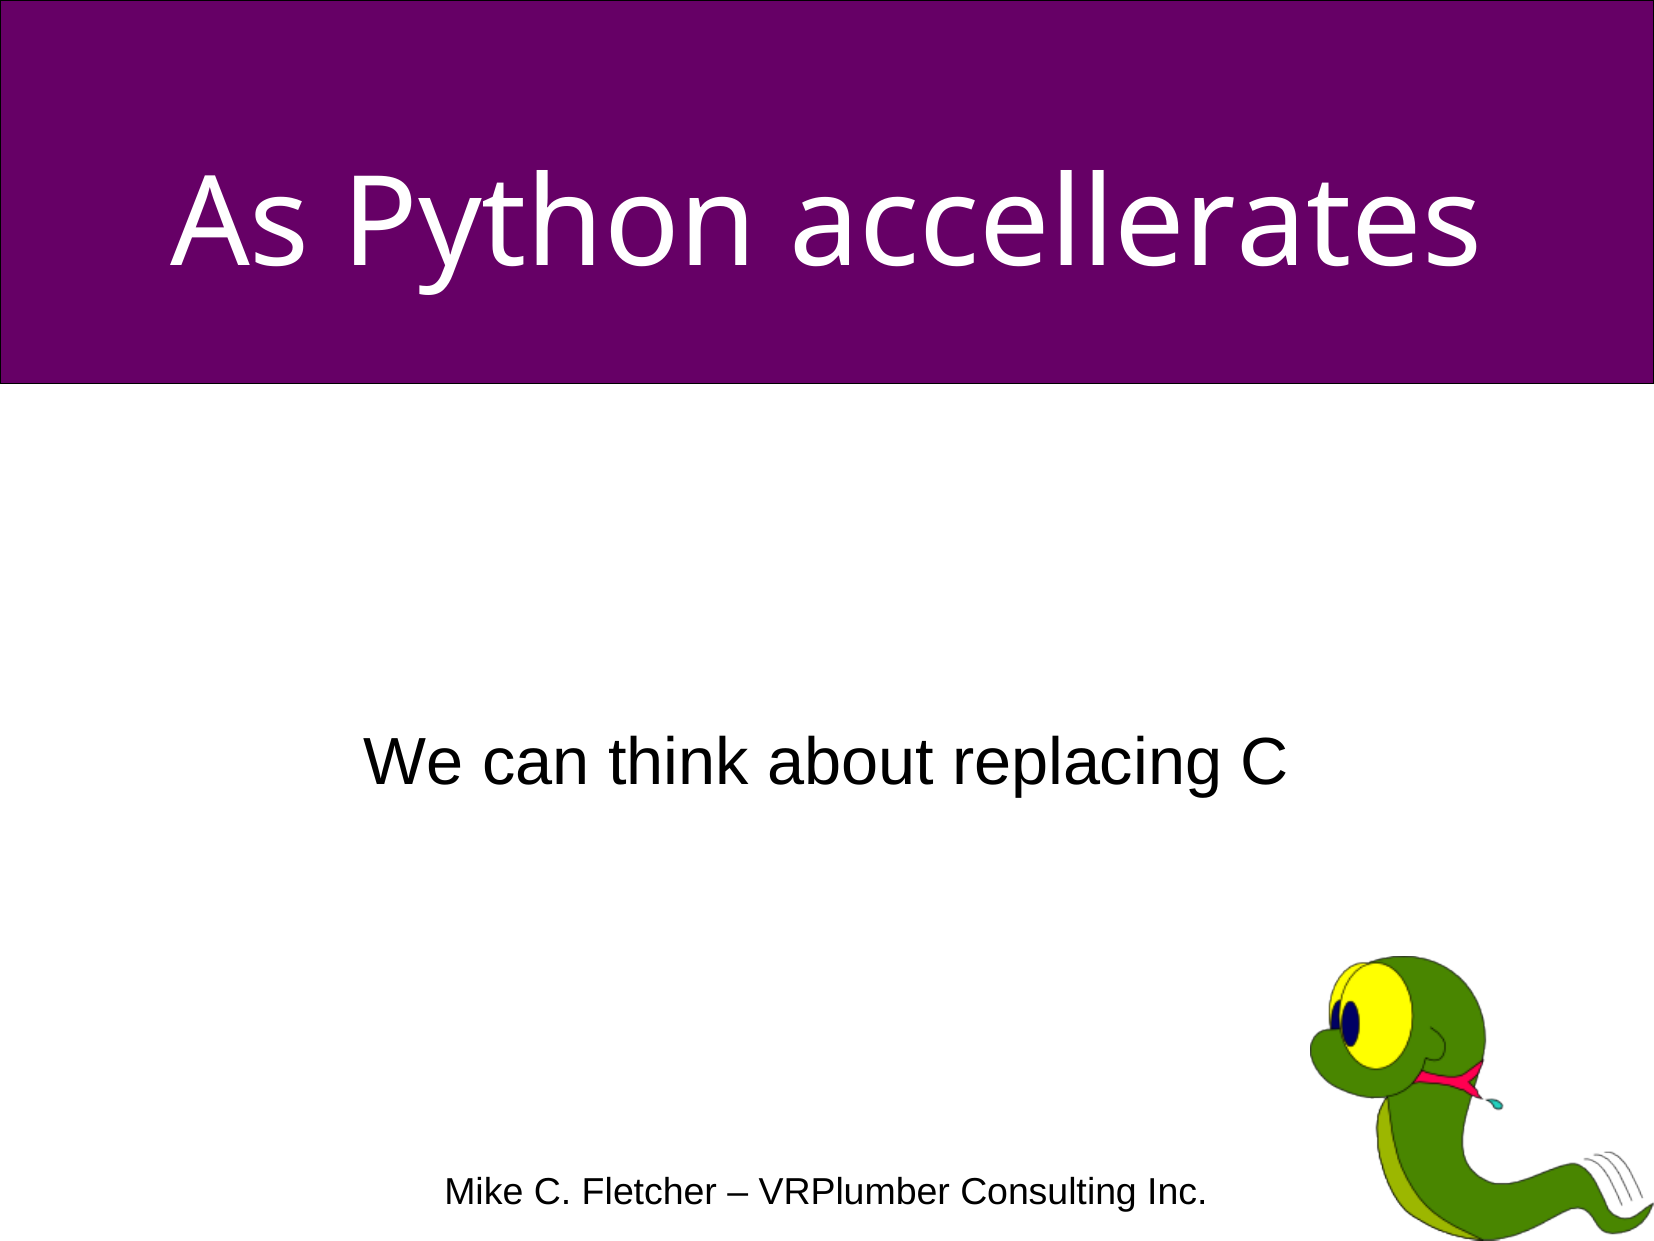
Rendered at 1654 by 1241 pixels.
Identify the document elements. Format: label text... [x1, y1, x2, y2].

subtitle We can think about replacing C [82, 420, 1571, 1102]
picture [1310, 956, 1654, 1241]
title As Python accellerates [82, 49, 1571, 384]
